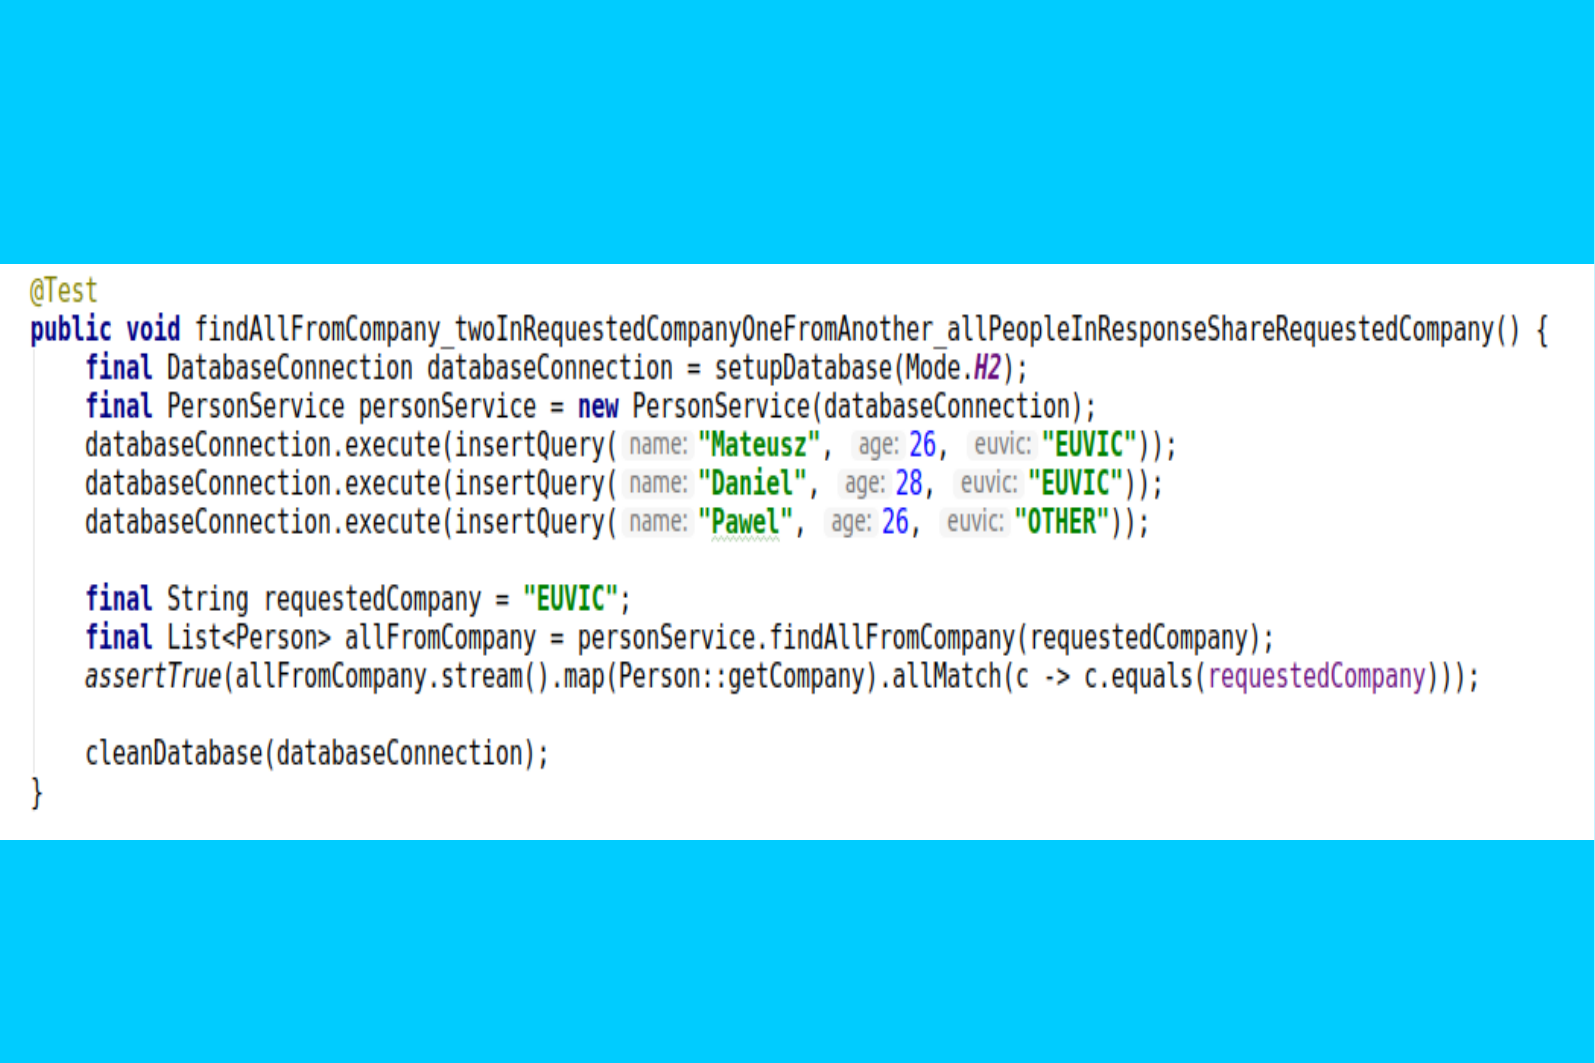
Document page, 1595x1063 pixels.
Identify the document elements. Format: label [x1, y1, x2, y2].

picture [0, 265, 1595, 839]
